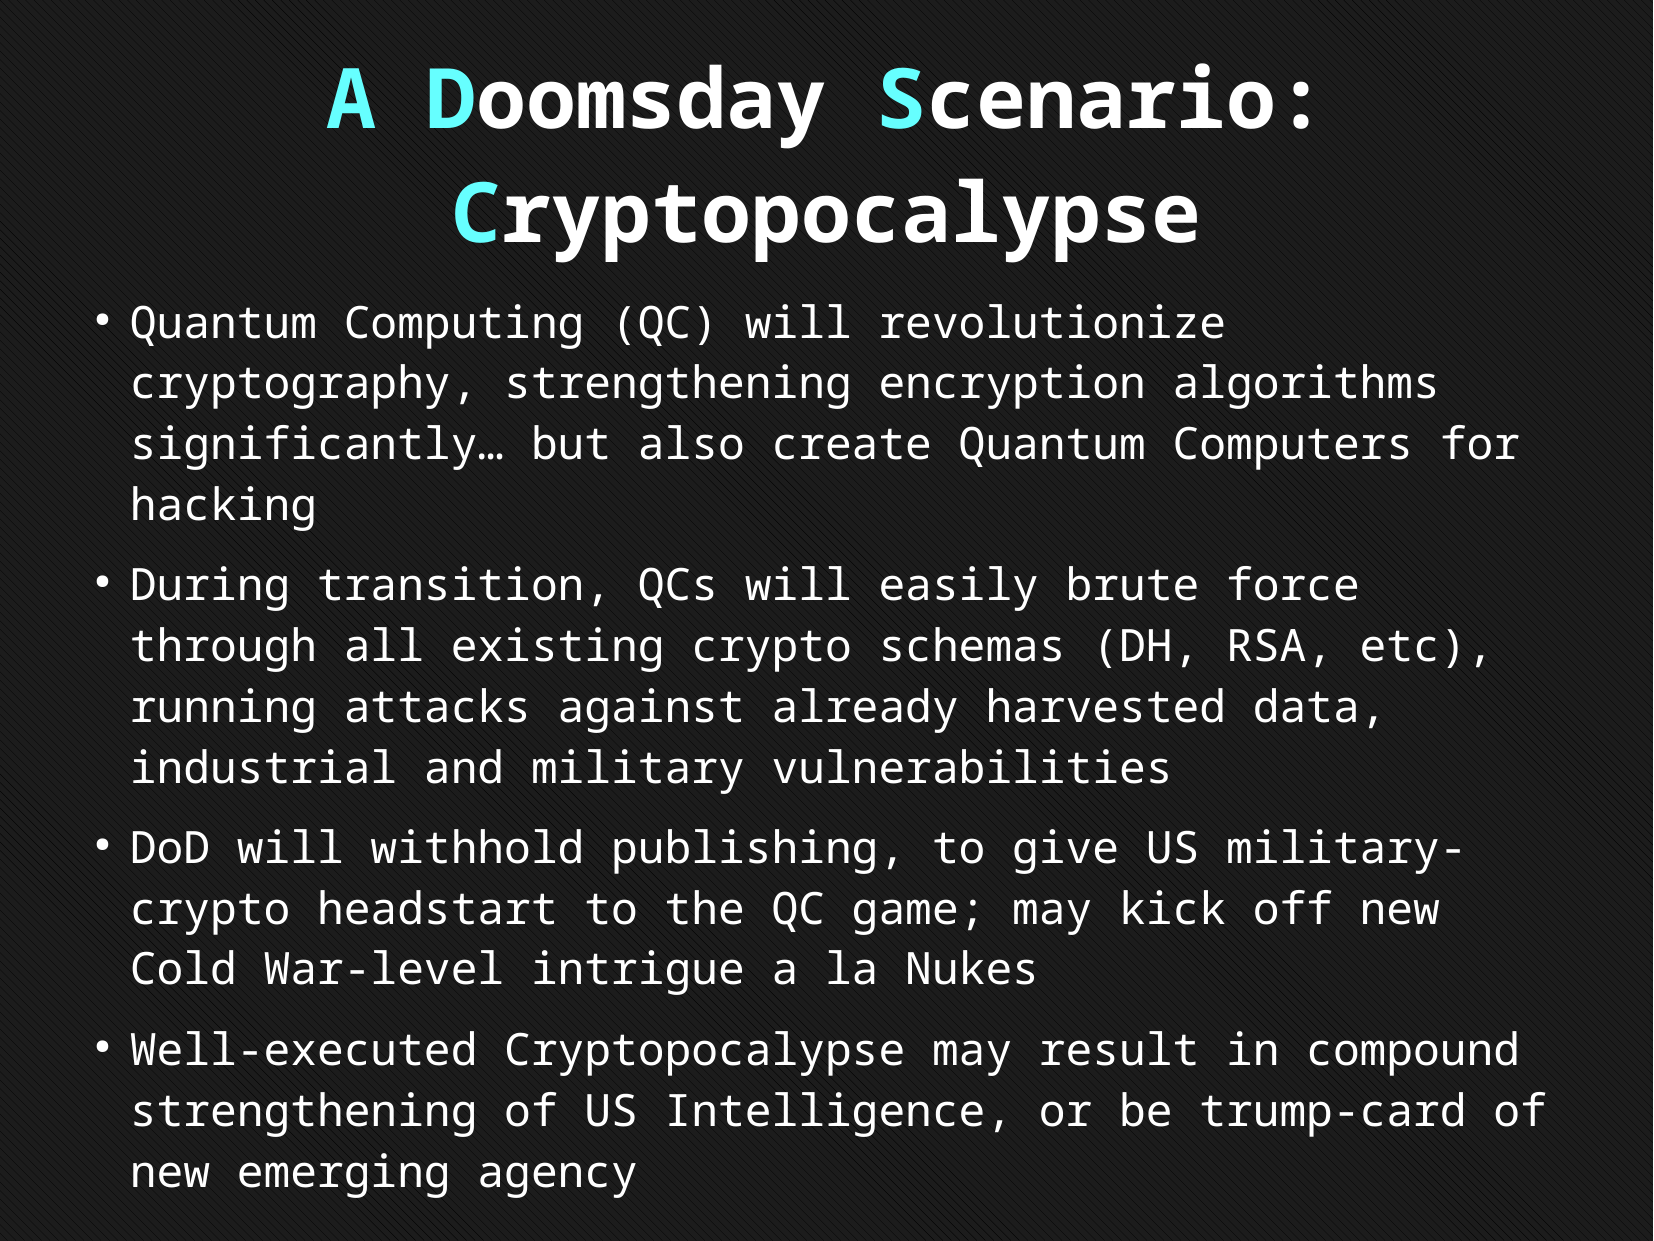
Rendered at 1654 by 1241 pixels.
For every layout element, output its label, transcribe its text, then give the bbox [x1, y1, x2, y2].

list Quantum Computing (QC) will revolutionize cryptography, strengthening encryption algorithms significantly… but also create Quantum Computers for hacking During transition, QCs will easily brute force through all existing crypto schemas (DH, RSA, etc), running attacks against already harvested data, industrial and military vulnerabilities DoD will withhold publishing, to give US military-crypto headstart to the QC game; may kick off new Cold War-level intrigue a la Nukes Well-executed Cryptopocalypse may result in compound strengthening of US Intelligence, or be trump-card of new emerging agency [82, 290, 1571, 1201]
title A Doomsday Scenario: Cryptopocalypse [82, 30, 1571, 276]
